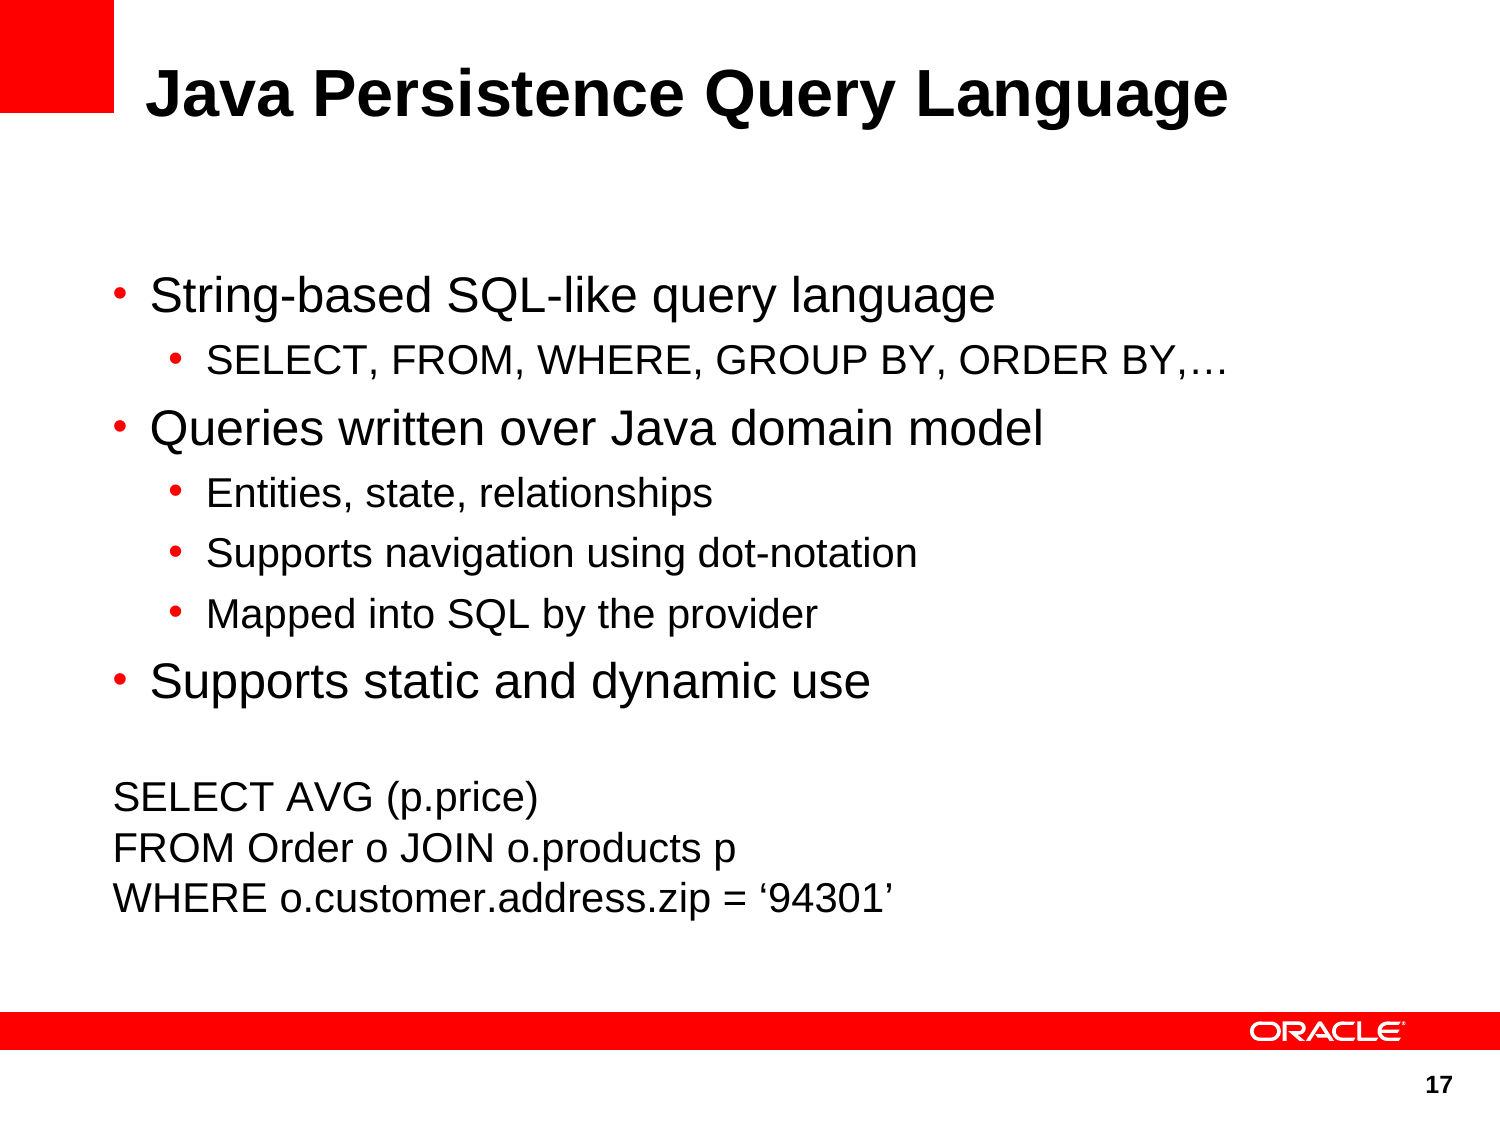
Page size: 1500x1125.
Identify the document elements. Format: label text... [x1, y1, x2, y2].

picture [0, 1012, 1500, 1050]
picture [0, 0, 114, 113]
title Java Persistence Query Language [145, 49, 1390, 205]
list String-based SQL-like query language SELECT, FROM, WHERE, GROUP BY, ORDER BY,… Queries written over Java domain model Entities, state, relationships Supports navigation using dot-notation Mapped into SQL by the provider Supports static and dynamic use SELECT AVG (p.price) FROM Order o JOIN o.products p WHERE o.customer.address.zip = ‘94301’ [112, 262, 1349, 976]
